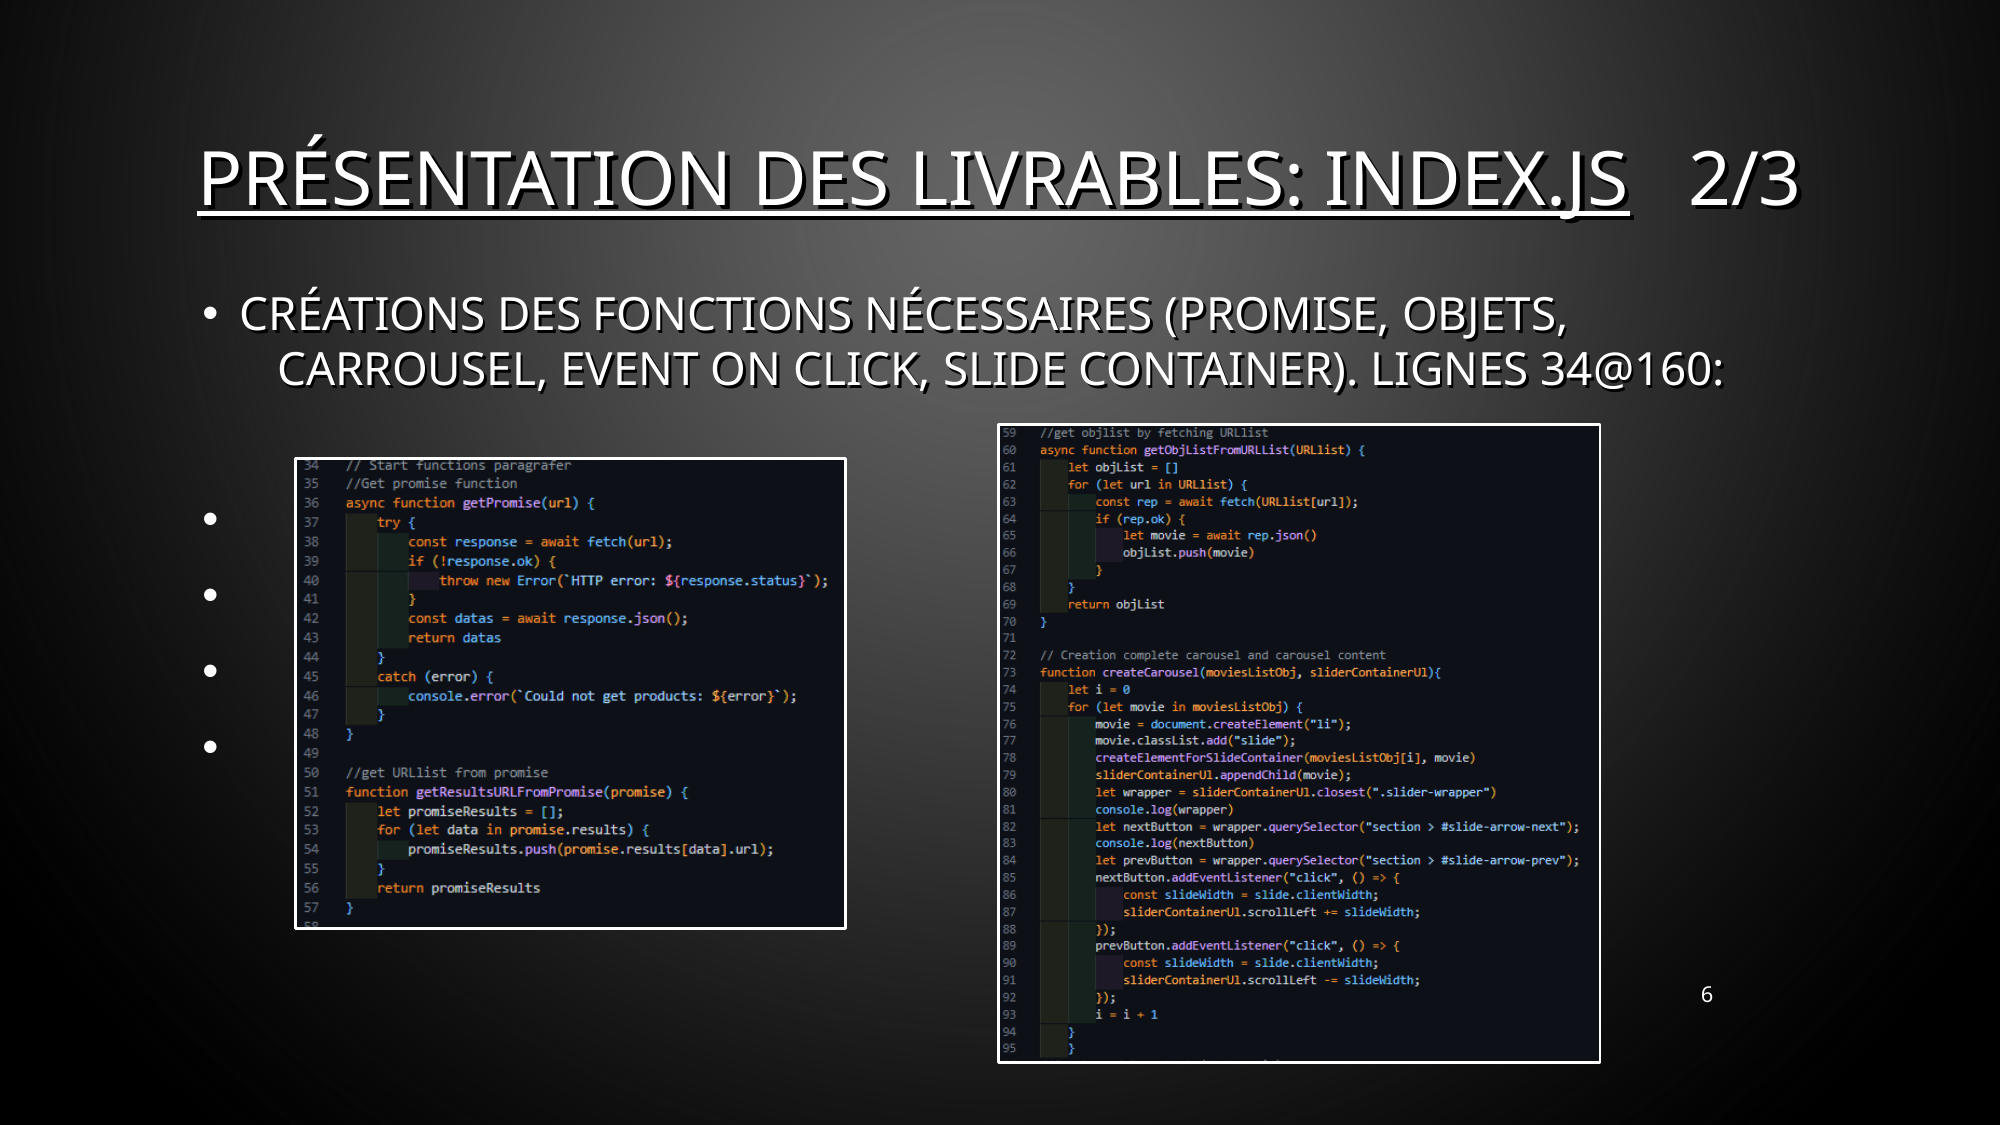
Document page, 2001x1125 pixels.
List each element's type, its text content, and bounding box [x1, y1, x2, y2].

list Créations des fonctions nécessaires (promise, objets, carrousel, event on click, slide container). Lignes 34@160: [187, 277, 1813, 1024]
picture [296, 459, 845, 928]
picture [999, 425, 1599, 1062]
title Présentation des livrables: index.js 2/3 [149, 49, 1850, 312]
text_box [1685, 965, 1813, 1025]
